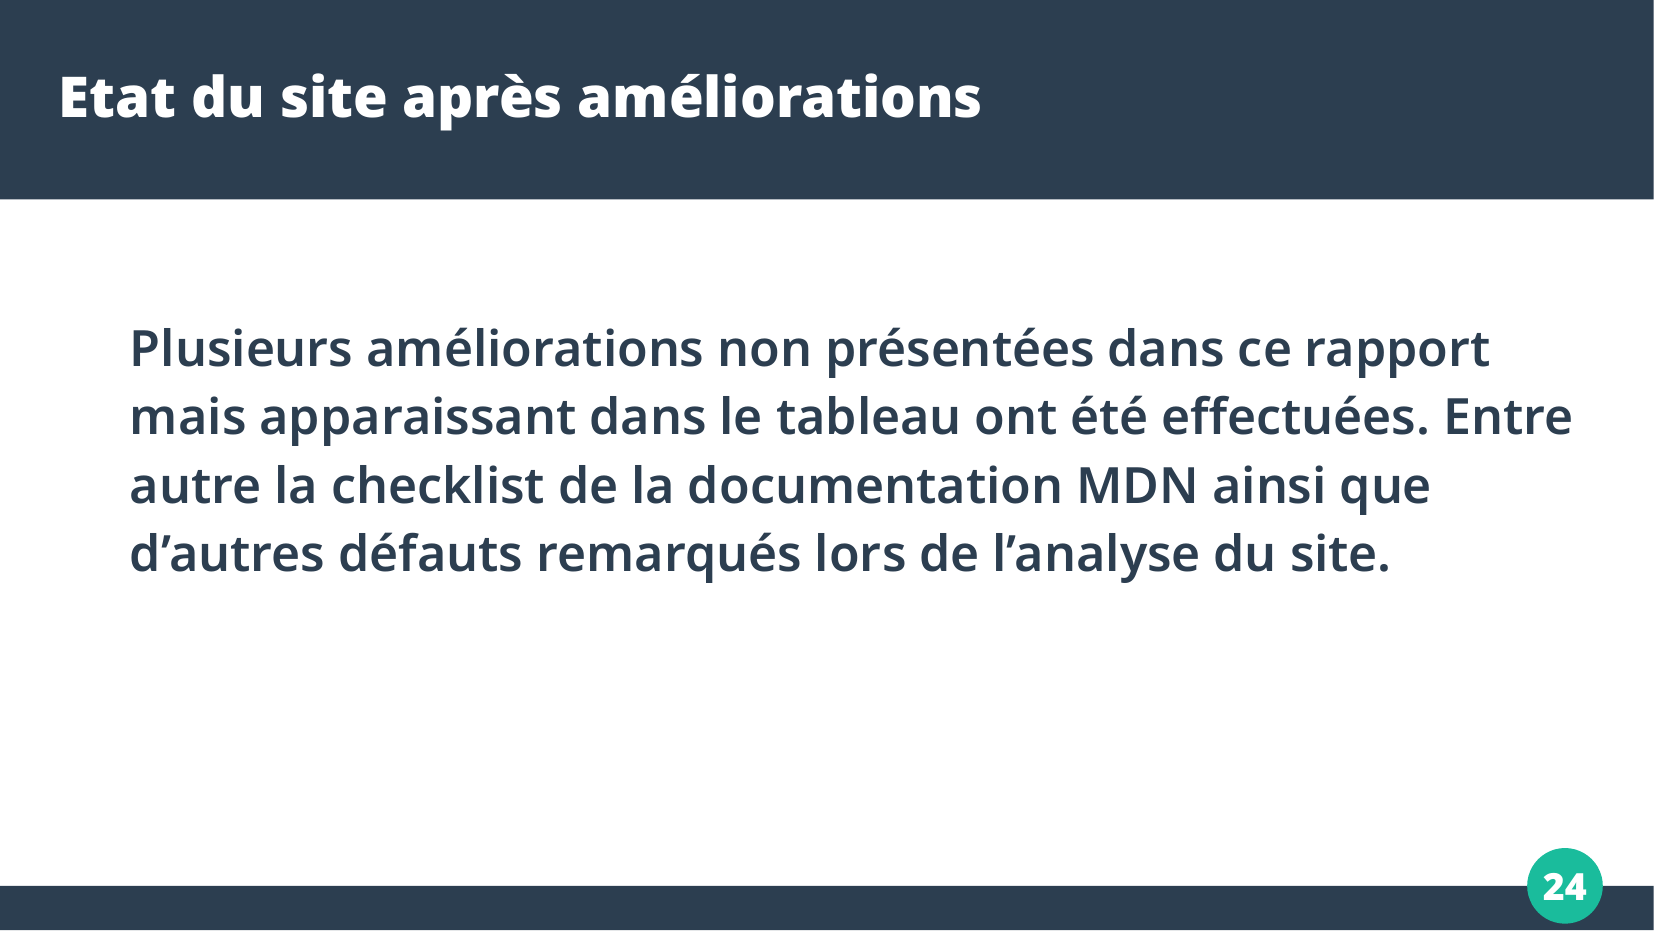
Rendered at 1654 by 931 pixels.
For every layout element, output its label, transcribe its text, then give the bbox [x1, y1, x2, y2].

title Etat du site après améliorations [59, 37, 1595, 156]
list Plusieurs améliorations non présentées dans ce rapport mais apparaissant dans le tableau ont été effectuées. Entre autre la checklist de la documentation MDN ainsi que d’autres défauts remarqués lors de l’analyse du site. [59, 312, 1595, 749]
